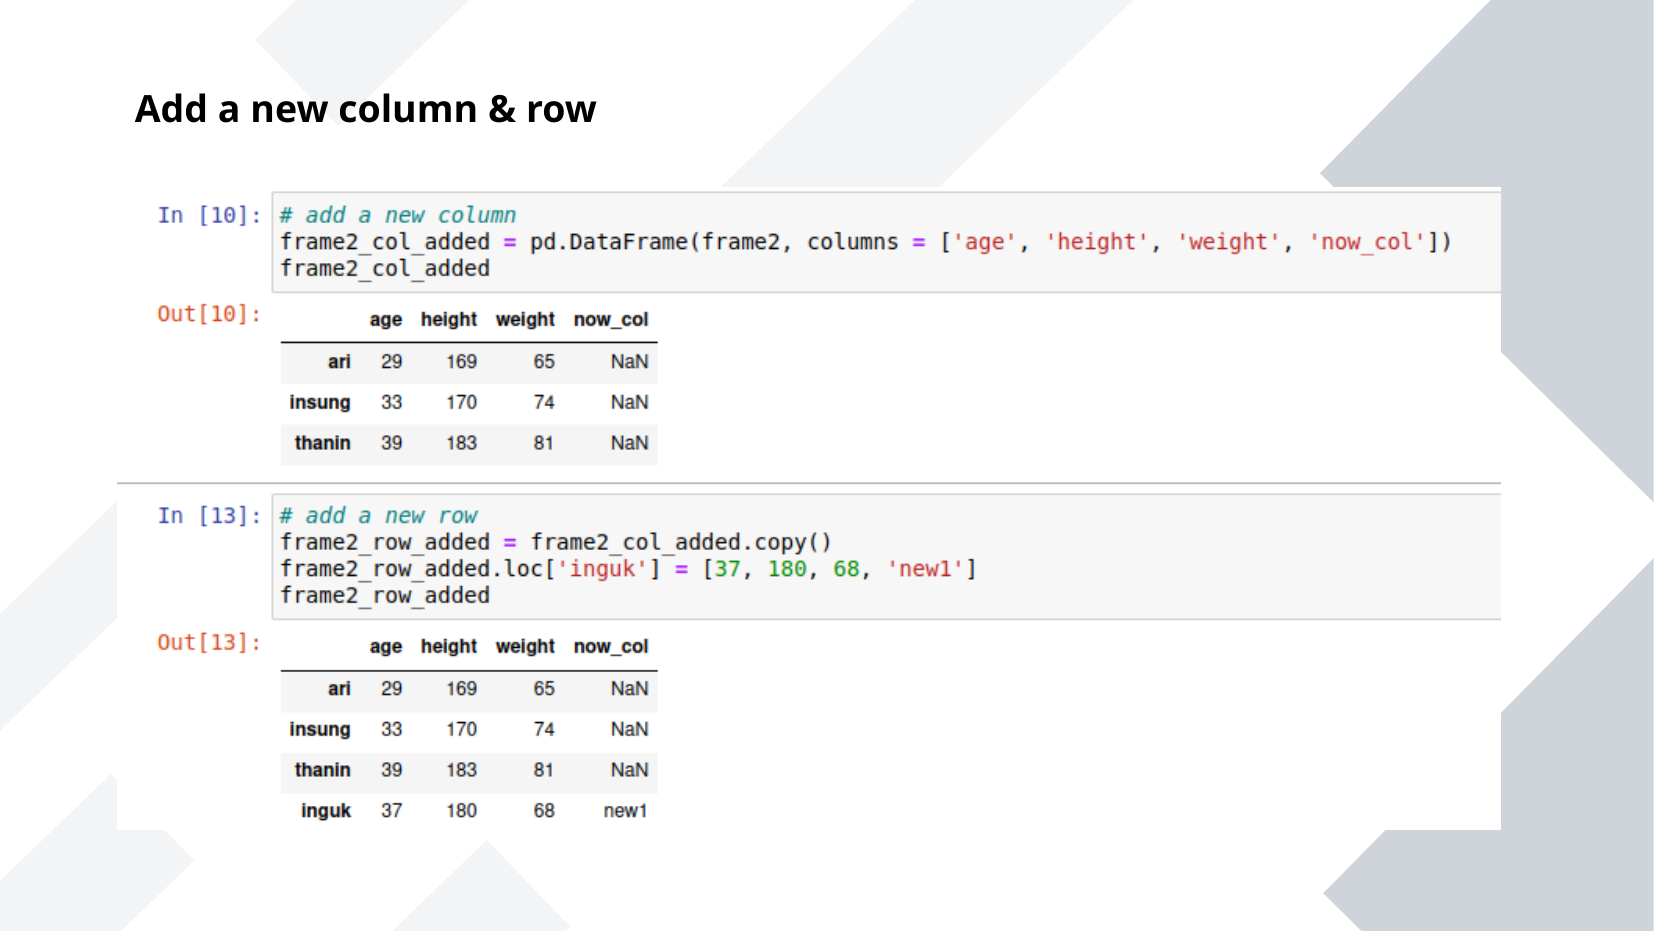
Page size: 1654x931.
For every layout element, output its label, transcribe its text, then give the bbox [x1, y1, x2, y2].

picture [117, 187, 1501, 830]
text_box Add a new column & row [120, 75, 1163, 187]
